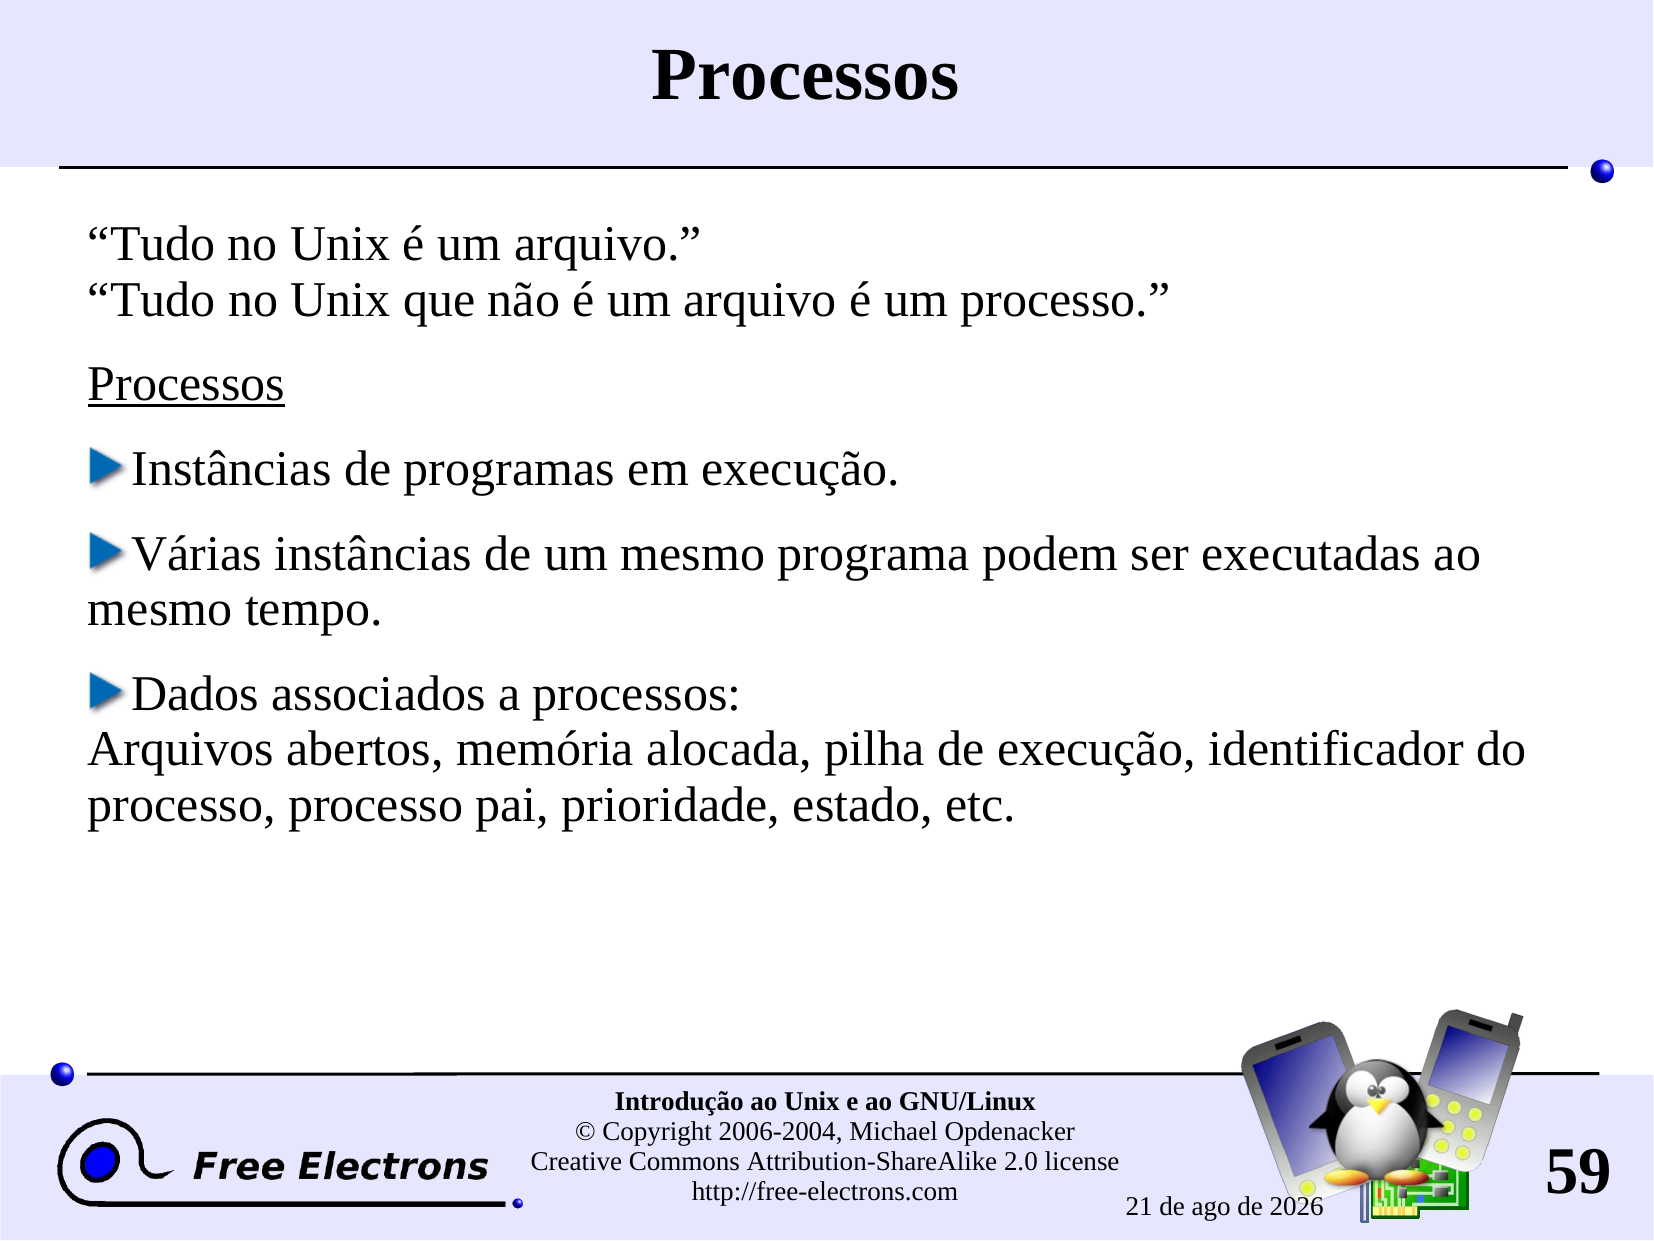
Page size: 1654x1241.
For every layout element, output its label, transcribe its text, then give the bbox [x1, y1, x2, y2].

title Processos [60, 25, 1551, 124]
list “Tudo no Unix é um arquivo.” “Tudo no Unix que não é um arquivo é um processo.” Processos Instâncias de programas em execução. Várias instâncias de um mesmo programa podem ser executadas ao mesmo tempo. Dados associados a processos: Arquivos abertos, memória alocada, pilha de execução, identificador do processo, processo pai, prioridade, estado, etc. [69, 216, 1573, 1066]
picture [50, 1107, 527, 1216]
picture [1231, 1066, 1521, 1241]
picture [1286, 1198, 1293, 1214]
